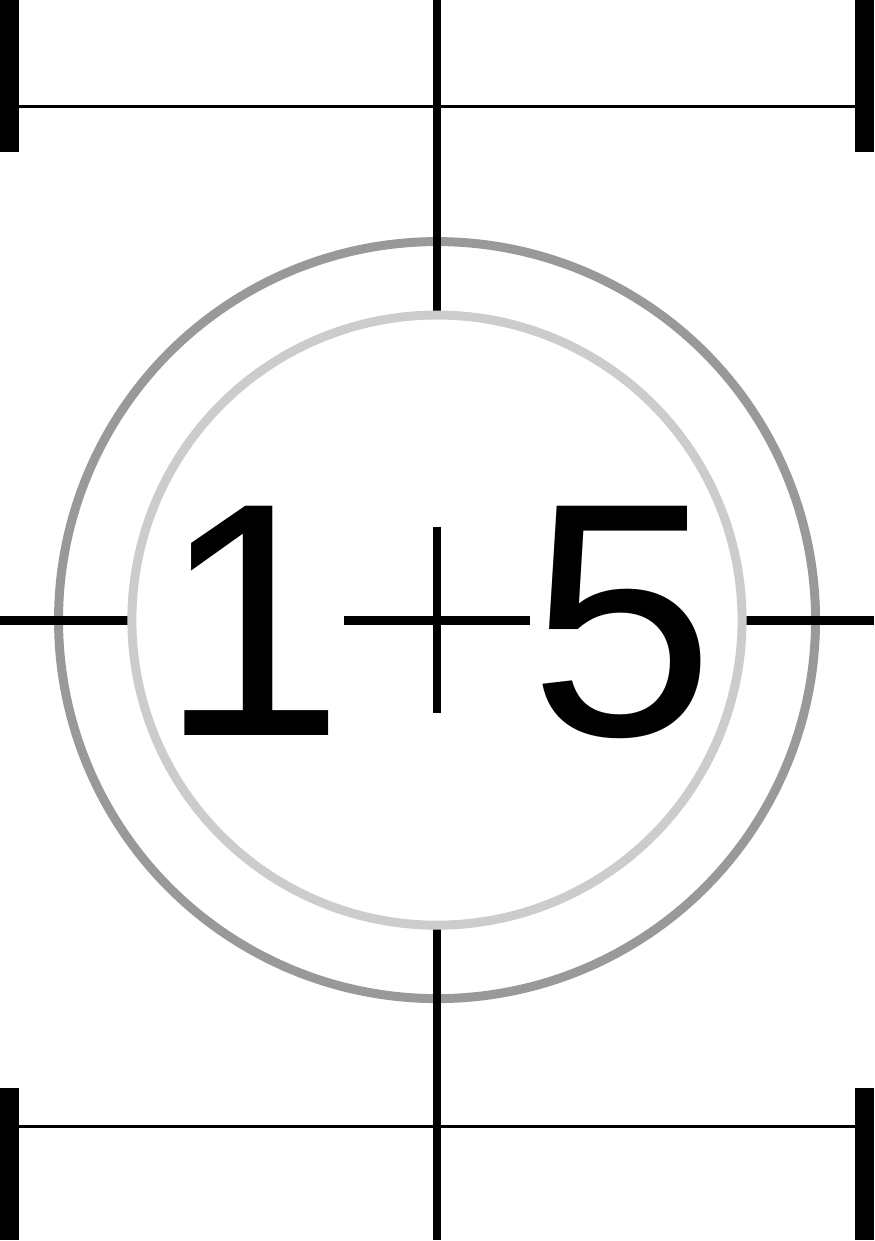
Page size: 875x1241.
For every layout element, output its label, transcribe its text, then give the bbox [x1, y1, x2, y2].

text_box 1 5 [58, 426, 816, 814]
text_box [112, 241, 762, 426]
text_box [111, 814, 763, 999]
